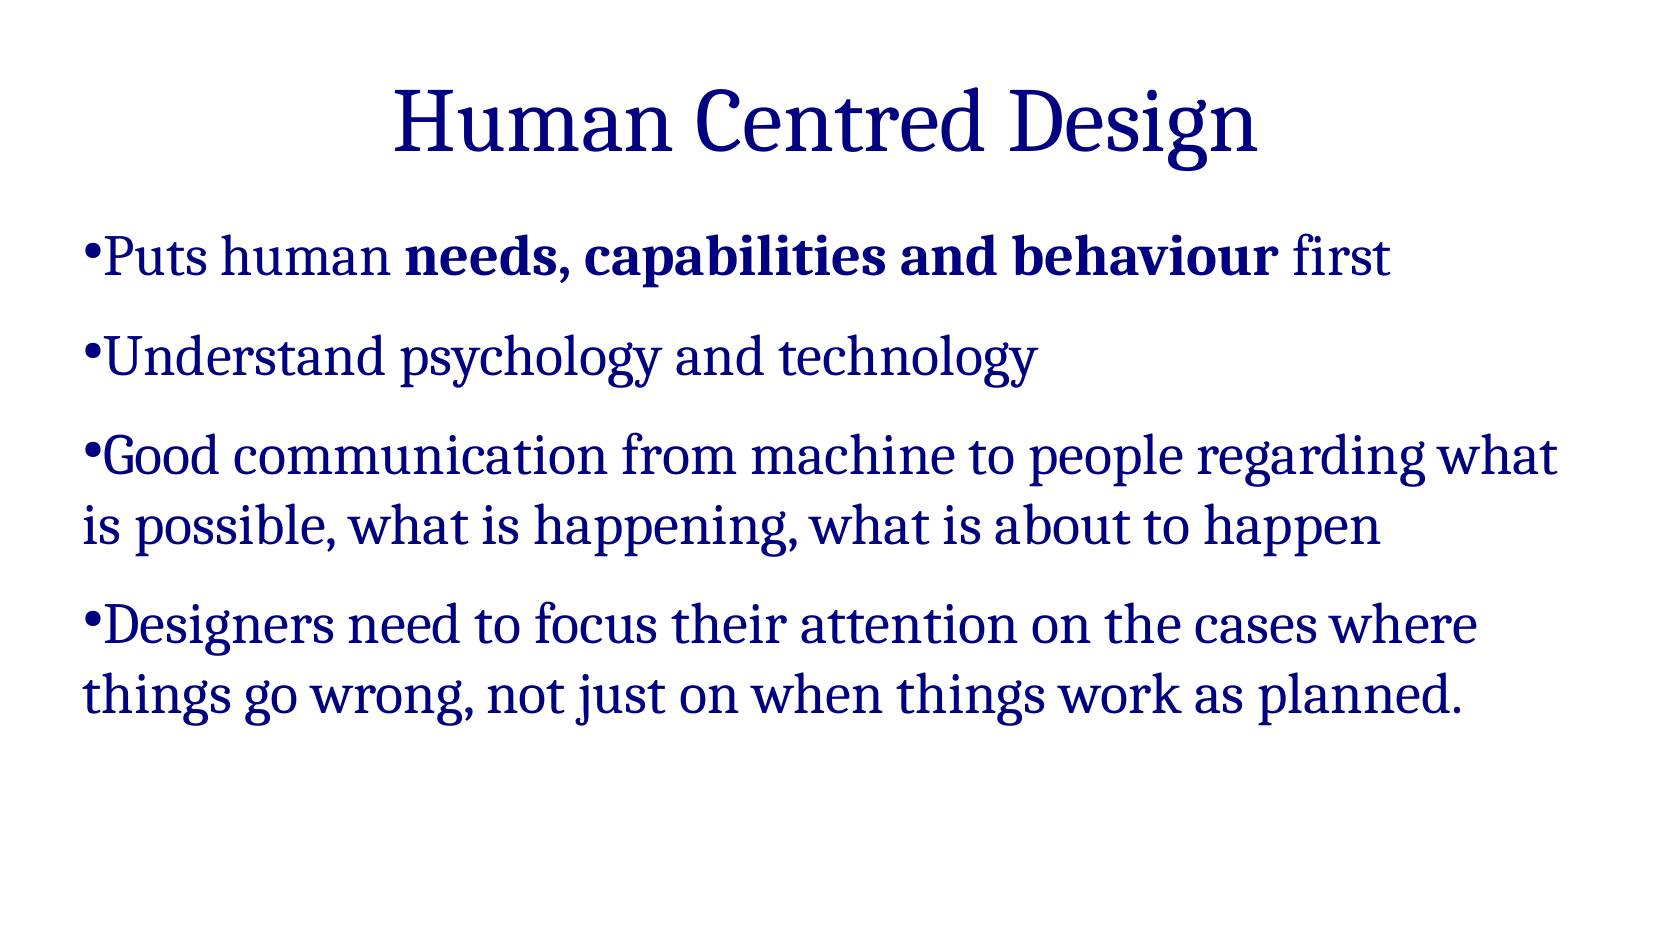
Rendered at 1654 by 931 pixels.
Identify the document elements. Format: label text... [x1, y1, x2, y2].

list Puts human needs, capabilities and behaviour first Understand psychology and technology Good communication from machine to people regarding what is possible, what is happening, what is about to happen Designers need to focus their attention on the cases where things go wrong, not just on when things work as planned. [82, 217, 1571, 758]
title Human Centred Design [82, 37, 1571, 193]
